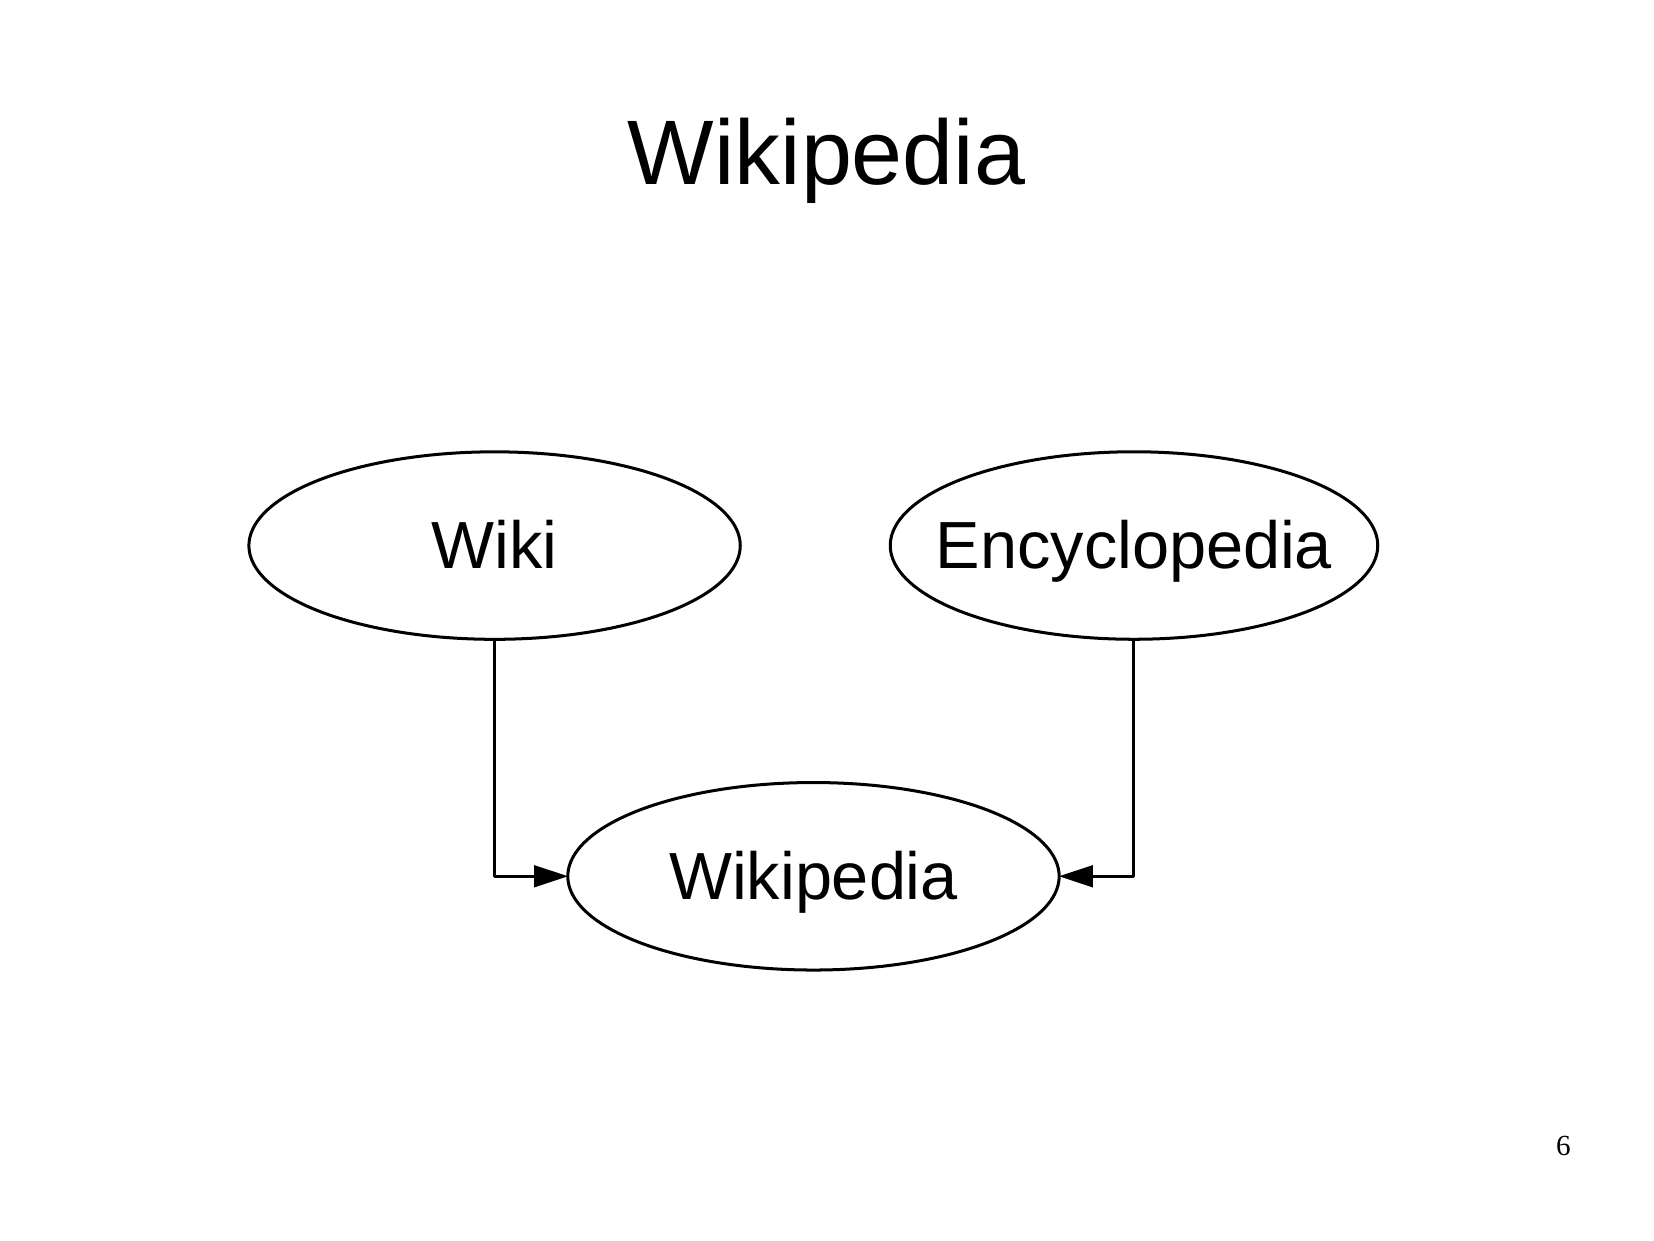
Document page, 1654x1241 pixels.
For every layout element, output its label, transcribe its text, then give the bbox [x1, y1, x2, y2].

text_box Wikipedia [567, 782, 1060, 971]
text_box Encyclopedia [890, 451, 1378, 640]
text_box Wiki [248, 451, 741, 640]
title Wikipedia [82, 49, 1571, 257]
